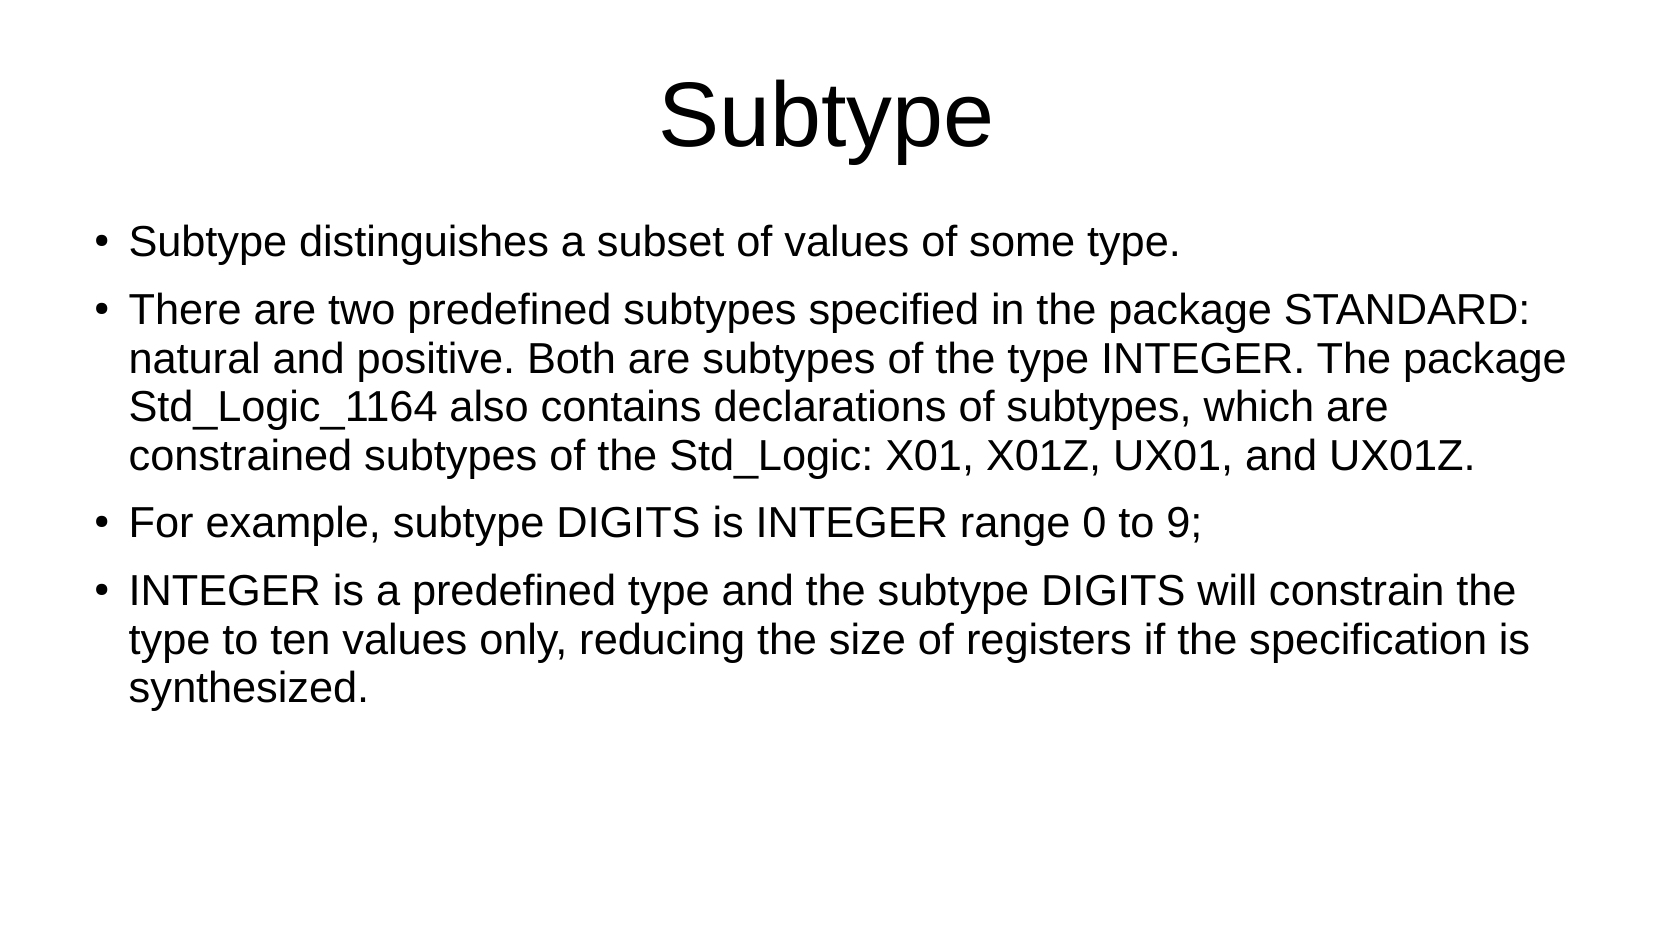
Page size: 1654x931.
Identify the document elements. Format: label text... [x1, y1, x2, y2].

title Subtype [82, 37, 1571, 193]
list Subtype distinguishes a subset of values of some type. There are two predefined subtypes specified in the package STANDARD: natural and positive. Both are subtypes of the type INTEGER. The package Std_Logic_1164 also contains declarations of subtypes, which are constrained subtypes of the Std_Logic: X01, X01Z, UX01, and UX01Z. For example, subtype DIGITS is INTEGER range 0 to 9; INTEGER is a predefined type and the subtype DIGITS will constrain the type to ten values only, reducing the size of registers if the specification is synthesized. [82, 217, 1571, 758]
